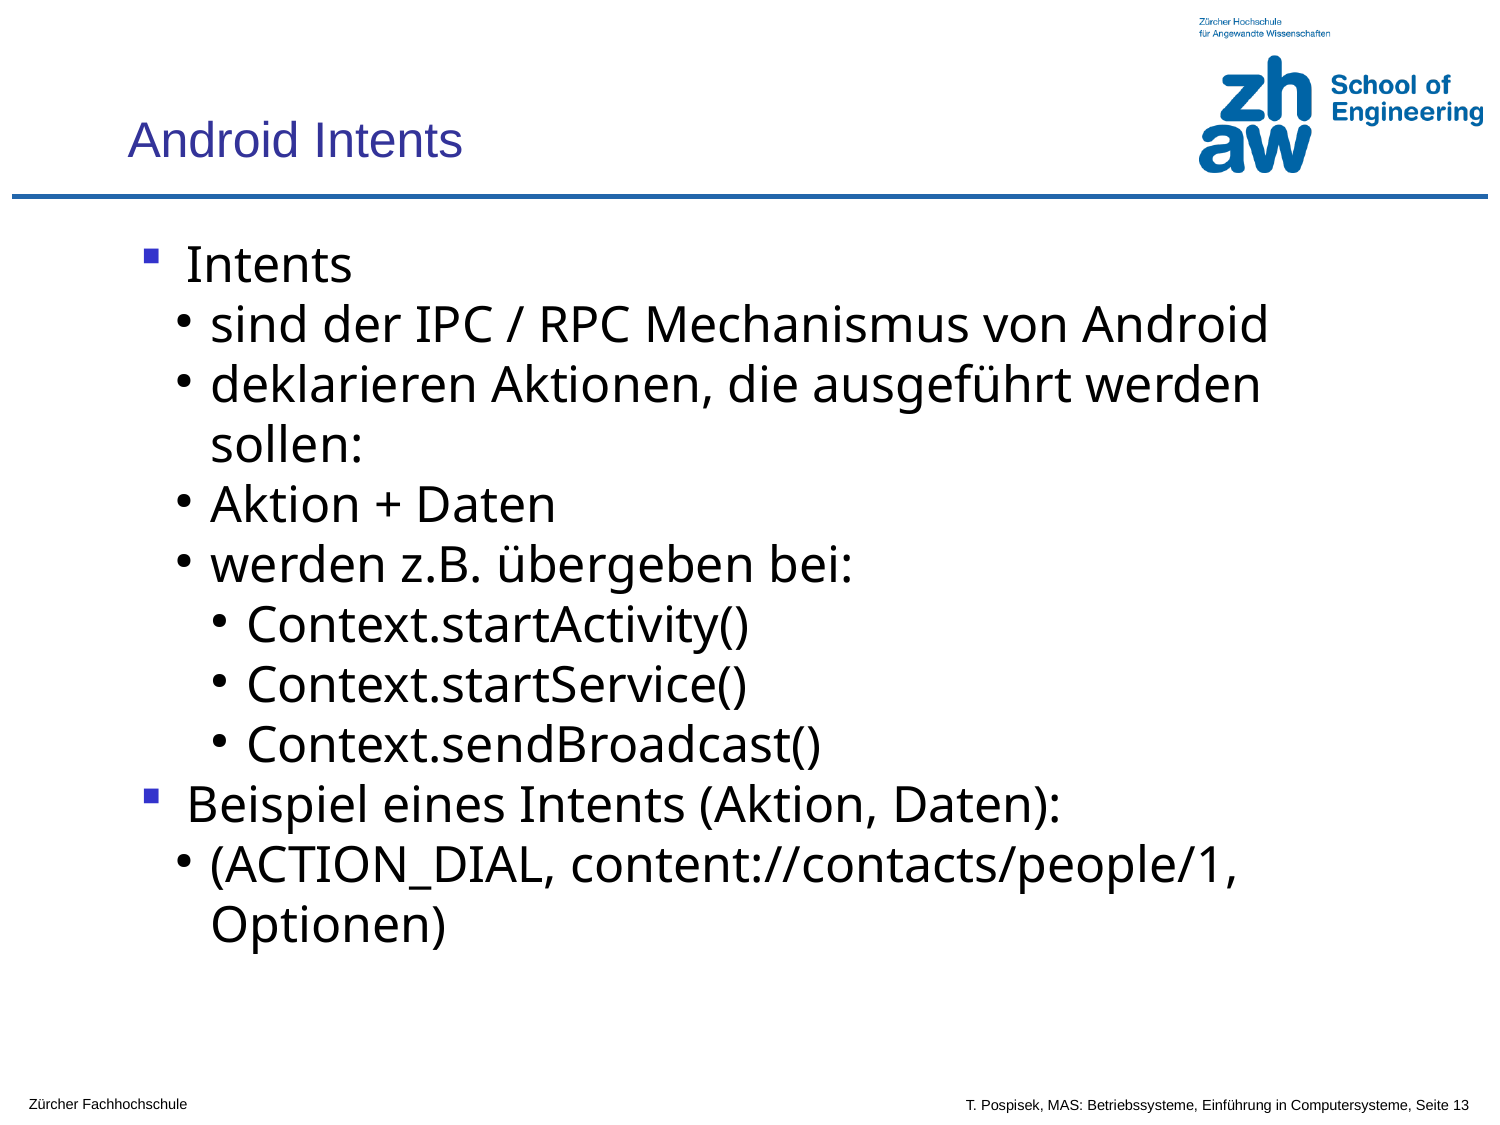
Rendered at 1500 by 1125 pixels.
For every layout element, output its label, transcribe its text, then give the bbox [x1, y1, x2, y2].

picture [1199, 18, 1483, 173]
text_box Intents sind der IPC / RPC Mechanismus von Android deklarieren Aktionen, die ausgeführt werden sollen: Aktion + Daten werden z.B. übergeben bei: Context.startActivity() Context.startService() Context.sendBroadcast() Beispiel eines Intents (Aktion, Daten): (ACTION_DIAL, content://contacts/people/1, Optionen) [125, 224, 1350, 738]
title Android Intents [112, 50, 1391, 175]
